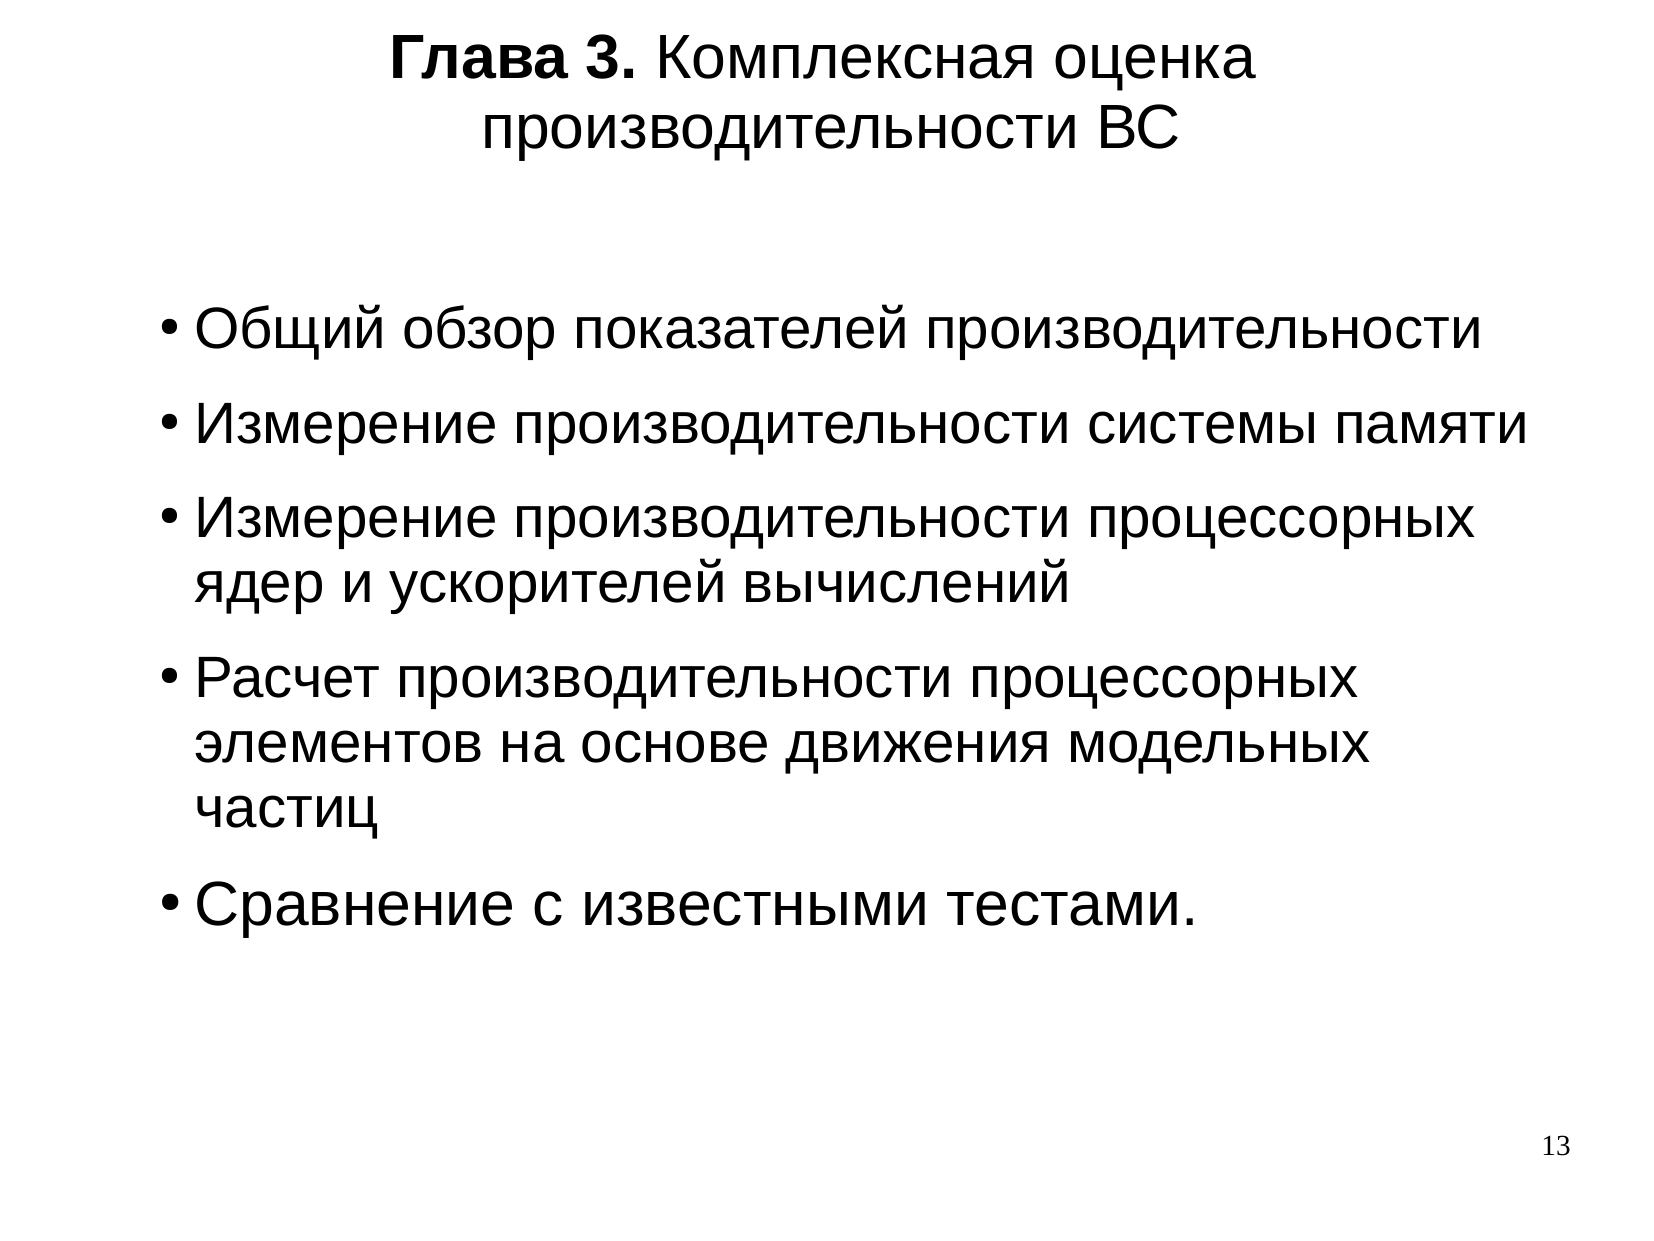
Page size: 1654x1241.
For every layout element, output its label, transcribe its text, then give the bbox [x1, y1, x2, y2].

text_box Глава 3. Комплексная оценка производительности ВС [375, 15, 1411, 170]
text_box Общий обзор показателей производительности Измерение производительности системы памяти Измерение производительности процессорных ядер и ускорителей вычислений Расчет производительности процессорных элементов на основе движения модельных частиц Сравнение с известными тестами. [144, 288, 1546, 1022]
